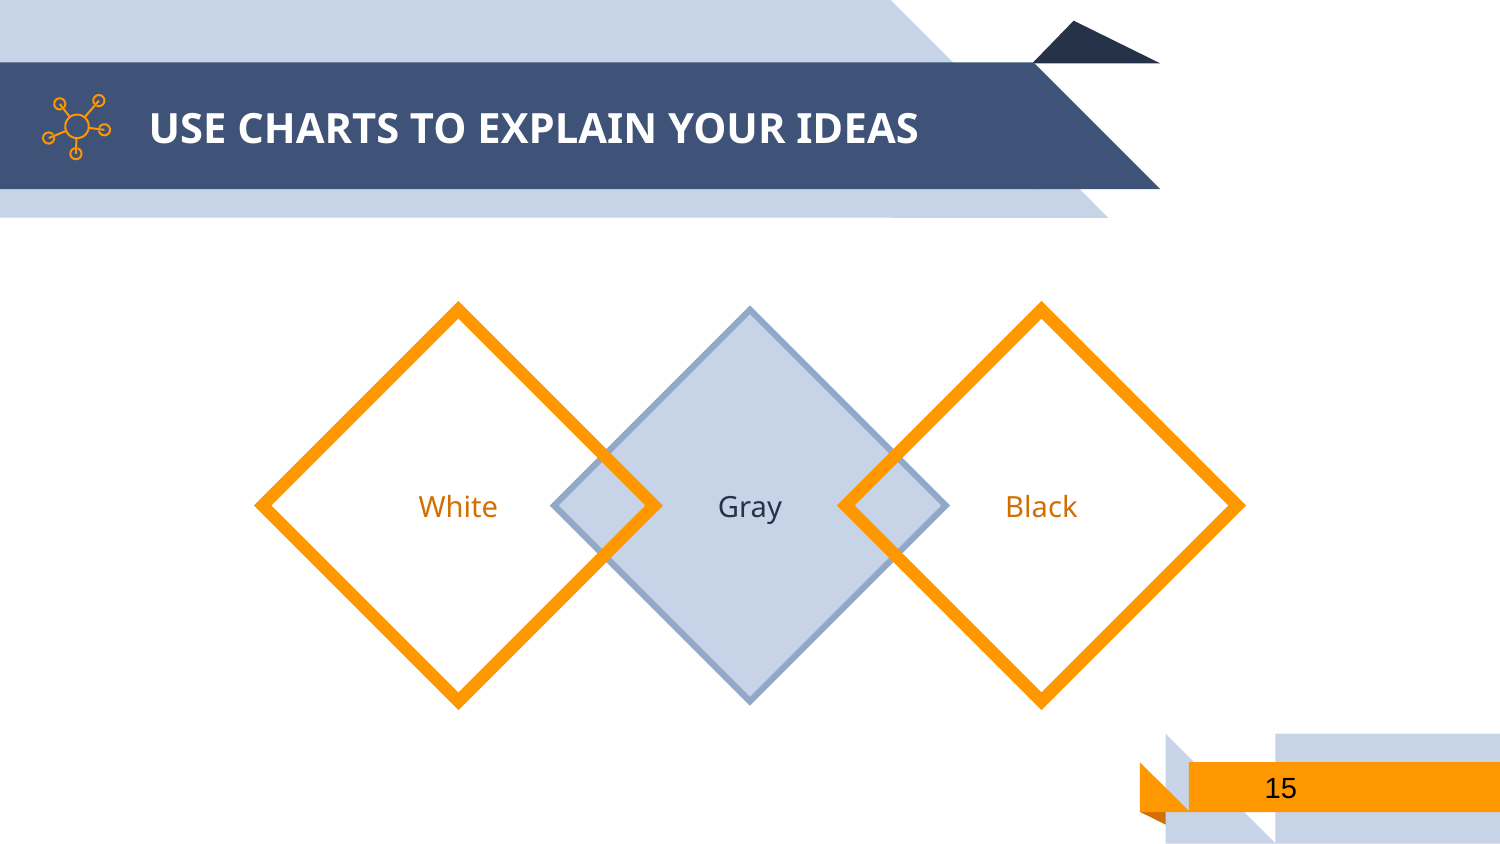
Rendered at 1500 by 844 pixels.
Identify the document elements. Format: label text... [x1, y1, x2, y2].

title USE CHARTS TO EXPLAIN YOUR IDEAS [133, 64, 997, 190]
slide_number <numer> [1249, 760, 1494, 813]
text_box Gray [604, 309, 896, 702]
text_box White [262, 309, 655, 702]
text_box Black [845, 309, 1238, 702]
